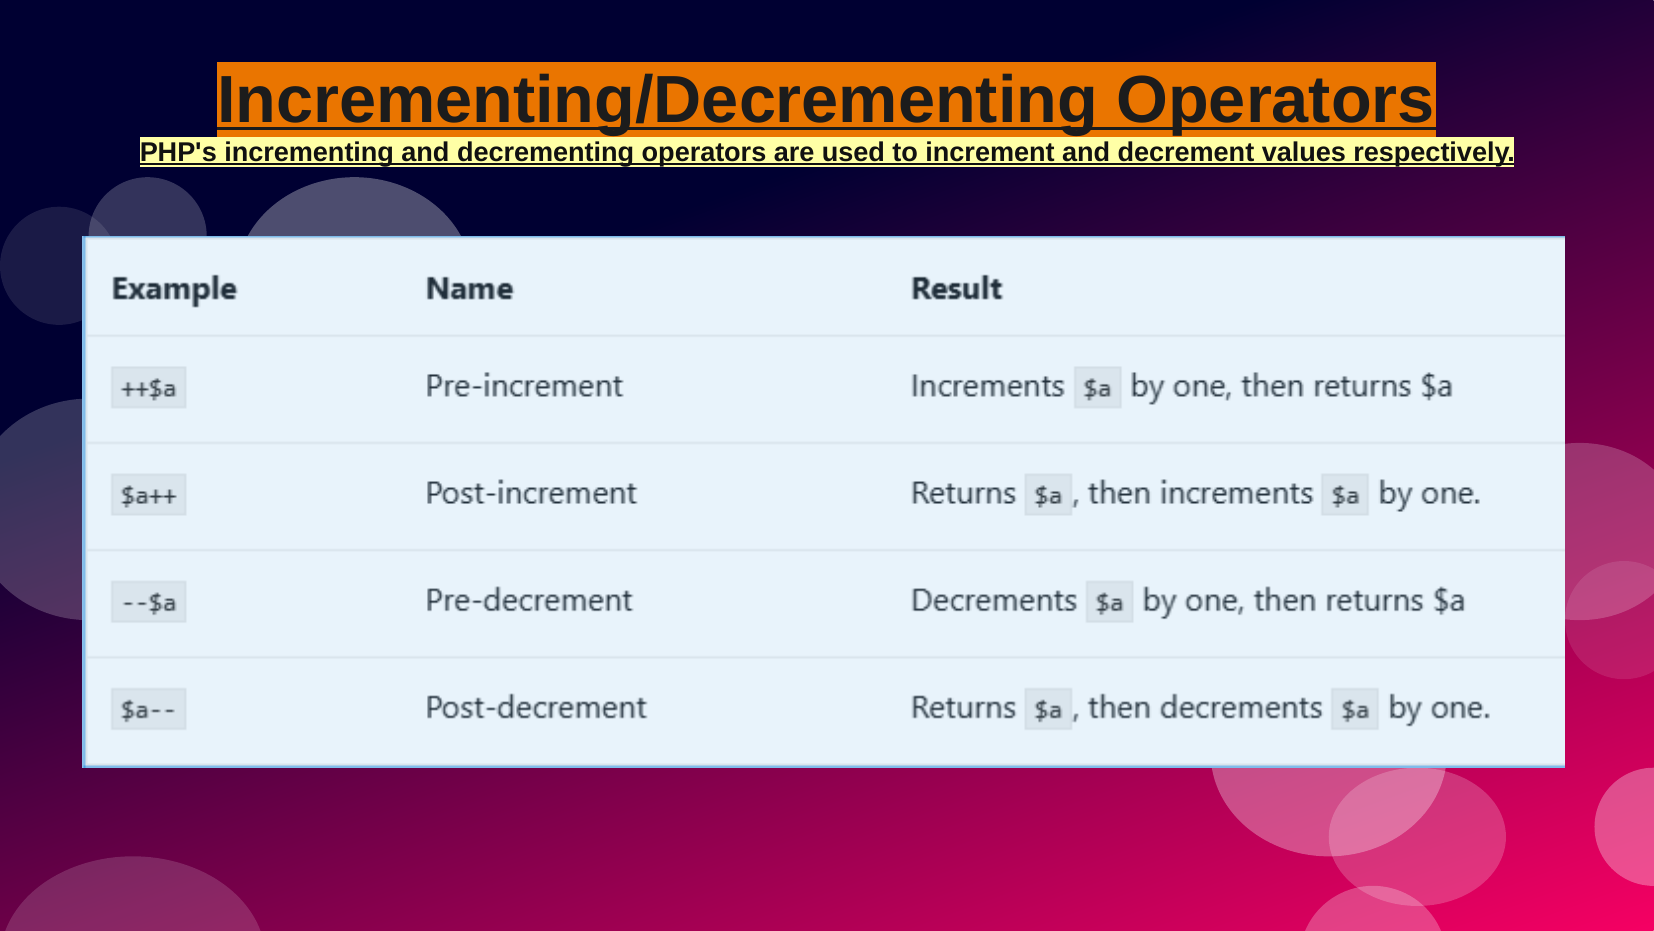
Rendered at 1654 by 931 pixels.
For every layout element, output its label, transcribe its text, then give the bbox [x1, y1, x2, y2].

title Incrementing/Decrementing Operators PHP's incrementing and decrementing operators are used to increment and decrement values respectively. [82, 37, 1571, 193]
picture [82, 236, 1565, 768]
